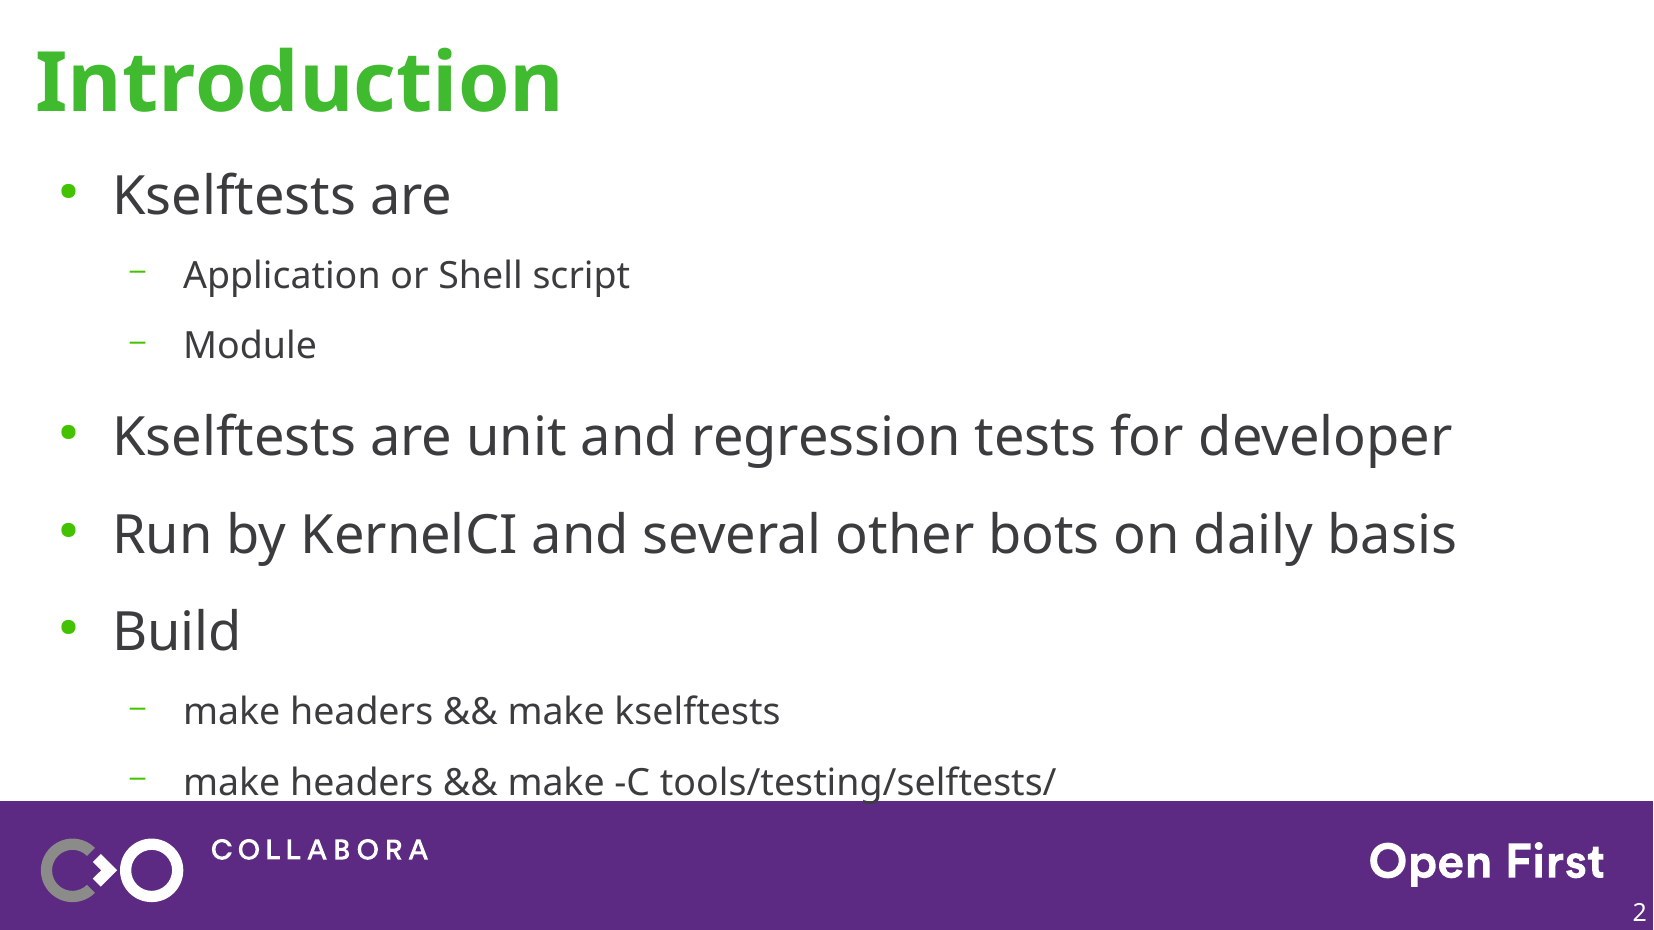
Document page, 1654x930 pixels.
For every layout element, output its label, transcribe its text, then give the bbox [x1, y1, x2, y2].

list Kselftests are Application or Shell script Module Kselftests are unit and regression tests for developer Run by KernelCI and several other bots on daily basis Build make headers && make kselftests make headers && make -C tools/testing/selftests/ [41, 160, 1613, 804]
title Introduction [35, 28, 1608, 192]
